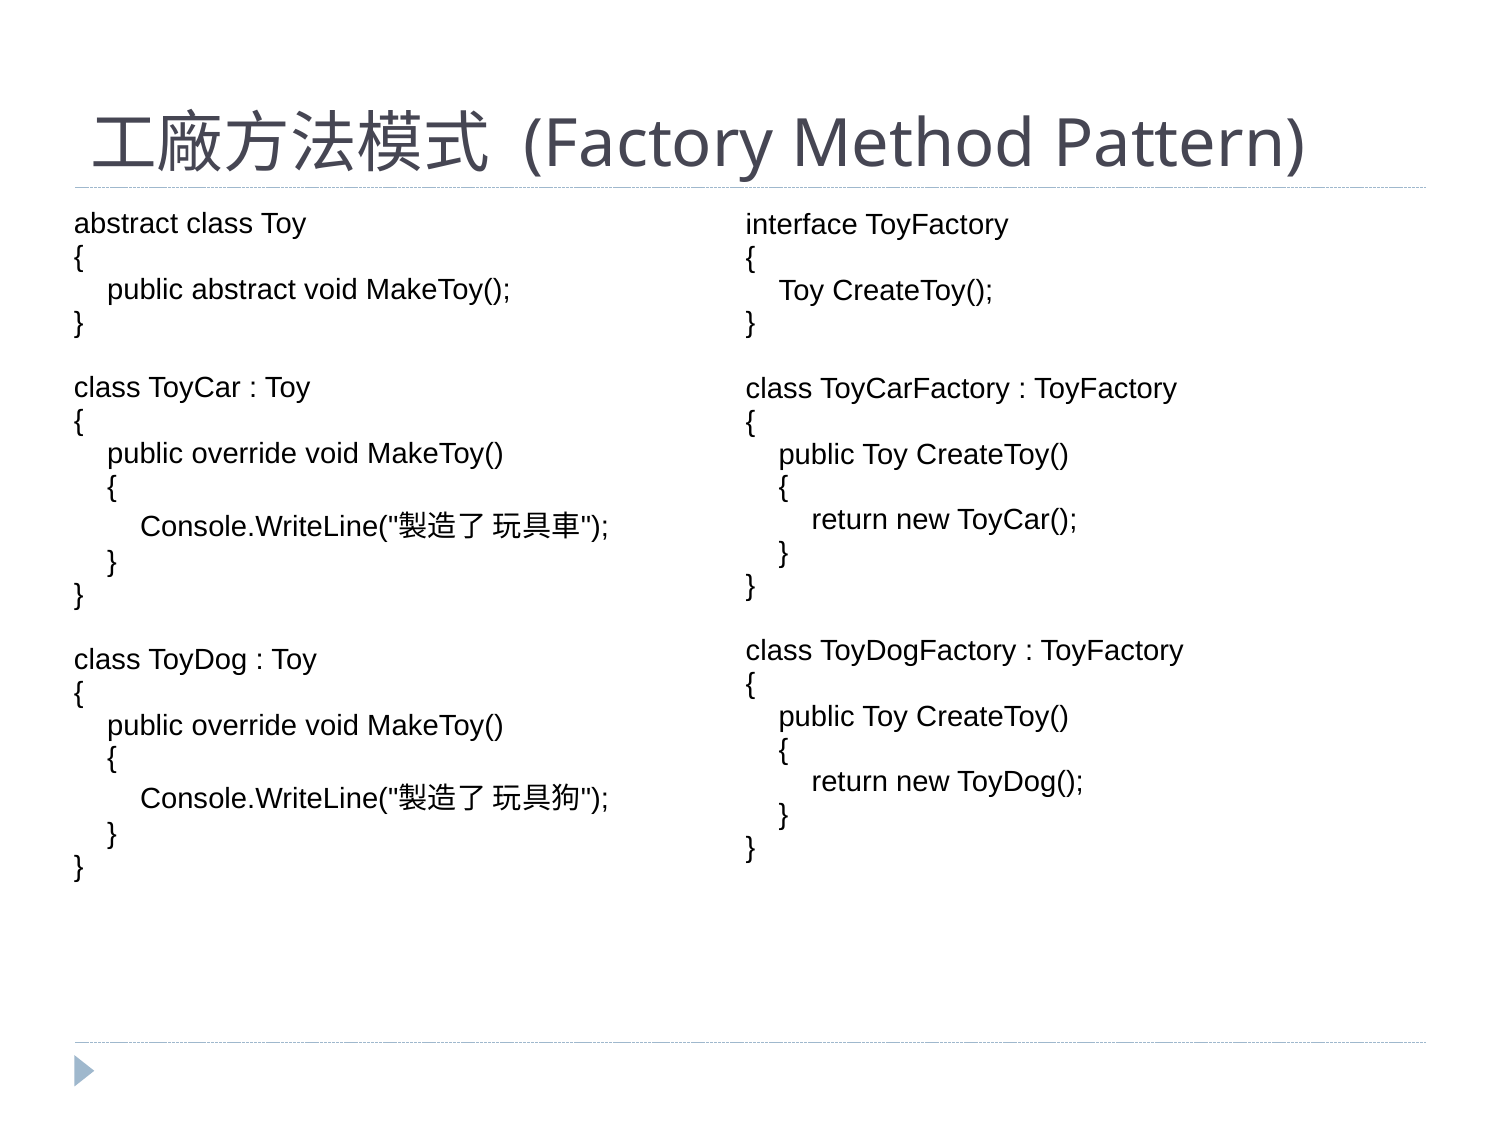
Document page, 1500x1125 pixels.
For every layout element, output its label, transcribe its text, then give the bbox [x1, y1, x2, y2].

text_box interface ToyFactory { Toy CreateToy(); } class ToyCarFactory : ToyFactory { public Toy CreateToy() { return new ToyCar(); } } class ToyDogFactory : ToyFactory { public Toy CreateToy() { return new ToyDog(); } } [730, 200, 1323, 1040]
text_box abstract class Toy { public abstract void MakeToy(); } class ToyCar : Toy { public override void MakeToy() { Console.WriteLine("製造了 玩具車"); } } class ToyDog : Toy { public override void MakeToy() { Console.WriteLine("製造了 玩具狗"); } } [59, 199, 674, 1052]
title 工廠方法模式 (Factory Method Pattern) [75, 25, 1426, 188]
